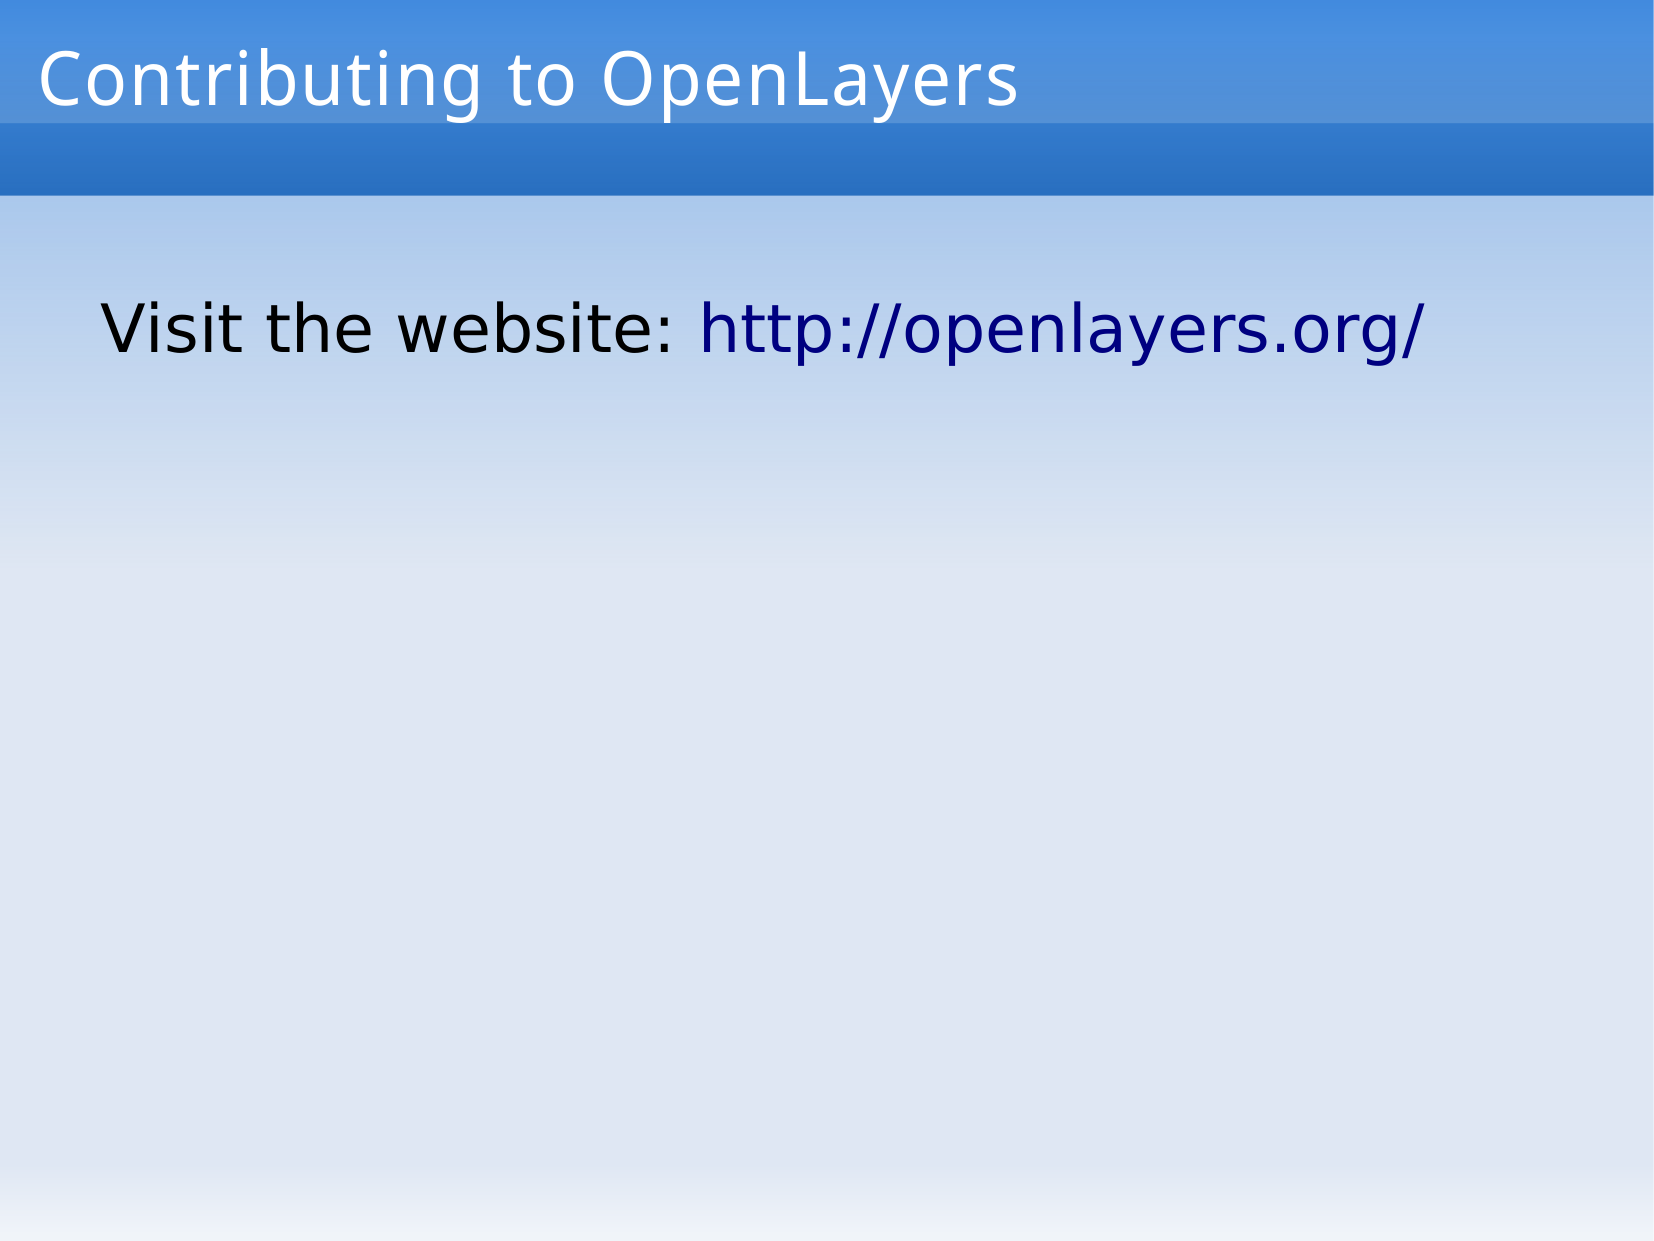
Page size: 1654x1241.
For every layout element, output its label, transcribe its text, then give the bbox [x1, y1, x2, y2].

title Contributing to OpenLayers [37, 2, 1463, 151]
picture [0, 0, 1654, 1241]
list Visit the website: http://openlayers.org/ [82, 290, 1571, 1109]
